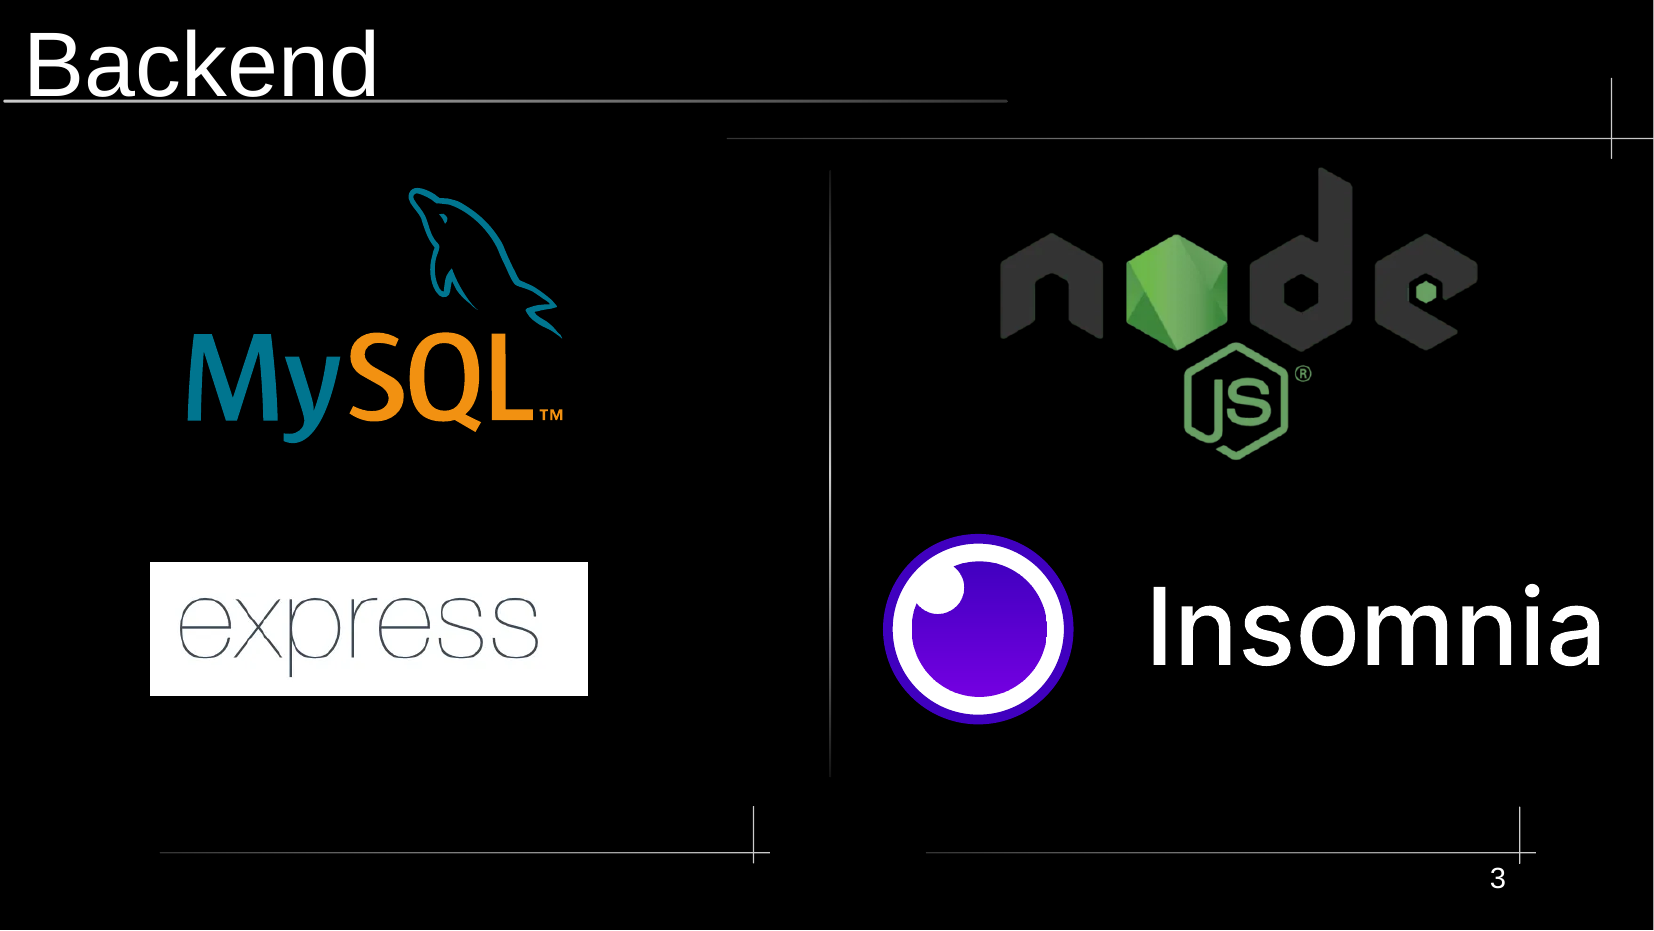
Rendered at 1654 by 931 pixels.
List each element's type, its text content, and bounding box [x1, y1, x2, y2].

picture [880, 525, 1613, 734]
picture [976, 149, 1501, 478]
picture [187, 187, 563, 444]
picture [150, 562, 588, 696]
title Backend [23, 11, 1589, 119]
